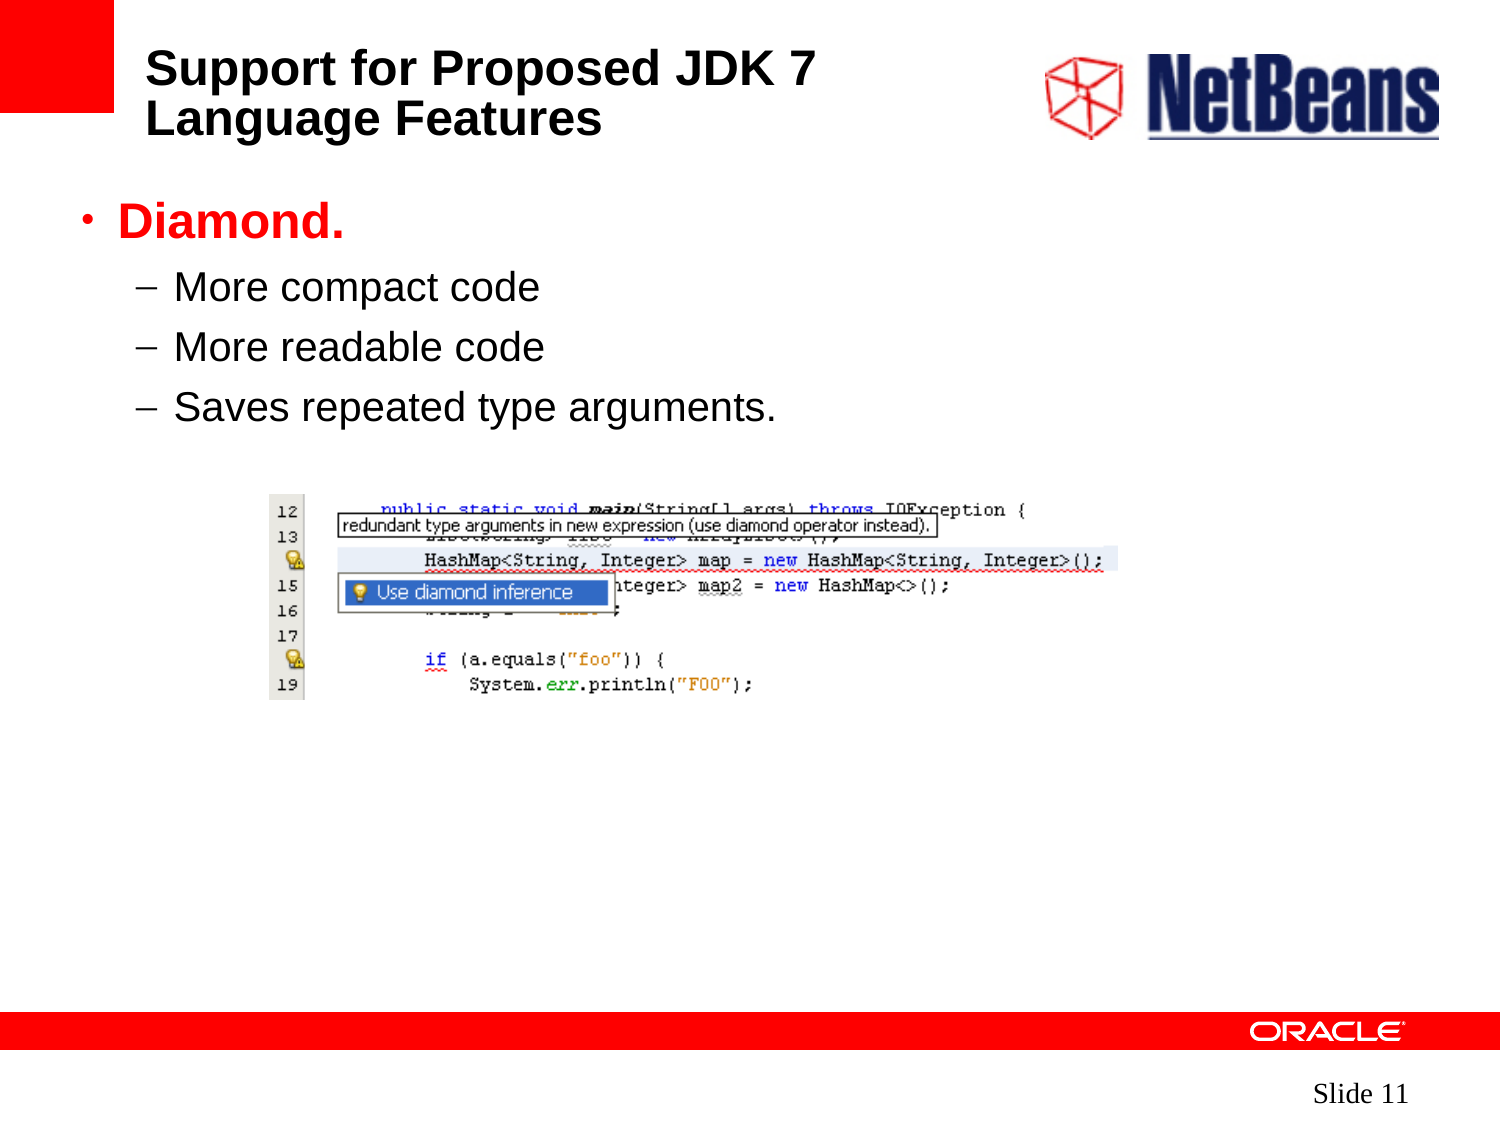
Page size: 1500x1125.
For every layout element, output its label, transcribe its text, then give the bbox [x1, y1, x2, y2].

picture [1045, 54, 1439, 140]
list Diamond. More compact code More readable code Saves repeated type arguments. [80, 188, 1343, 969]
picture [0, 1012, 1500, 1050]
picture [269, 494, 1118, 700]
title Support for Proposed JDK 7 Language Features [130, 30, 1020, 161]
picture [0, 0, 114, 113]
